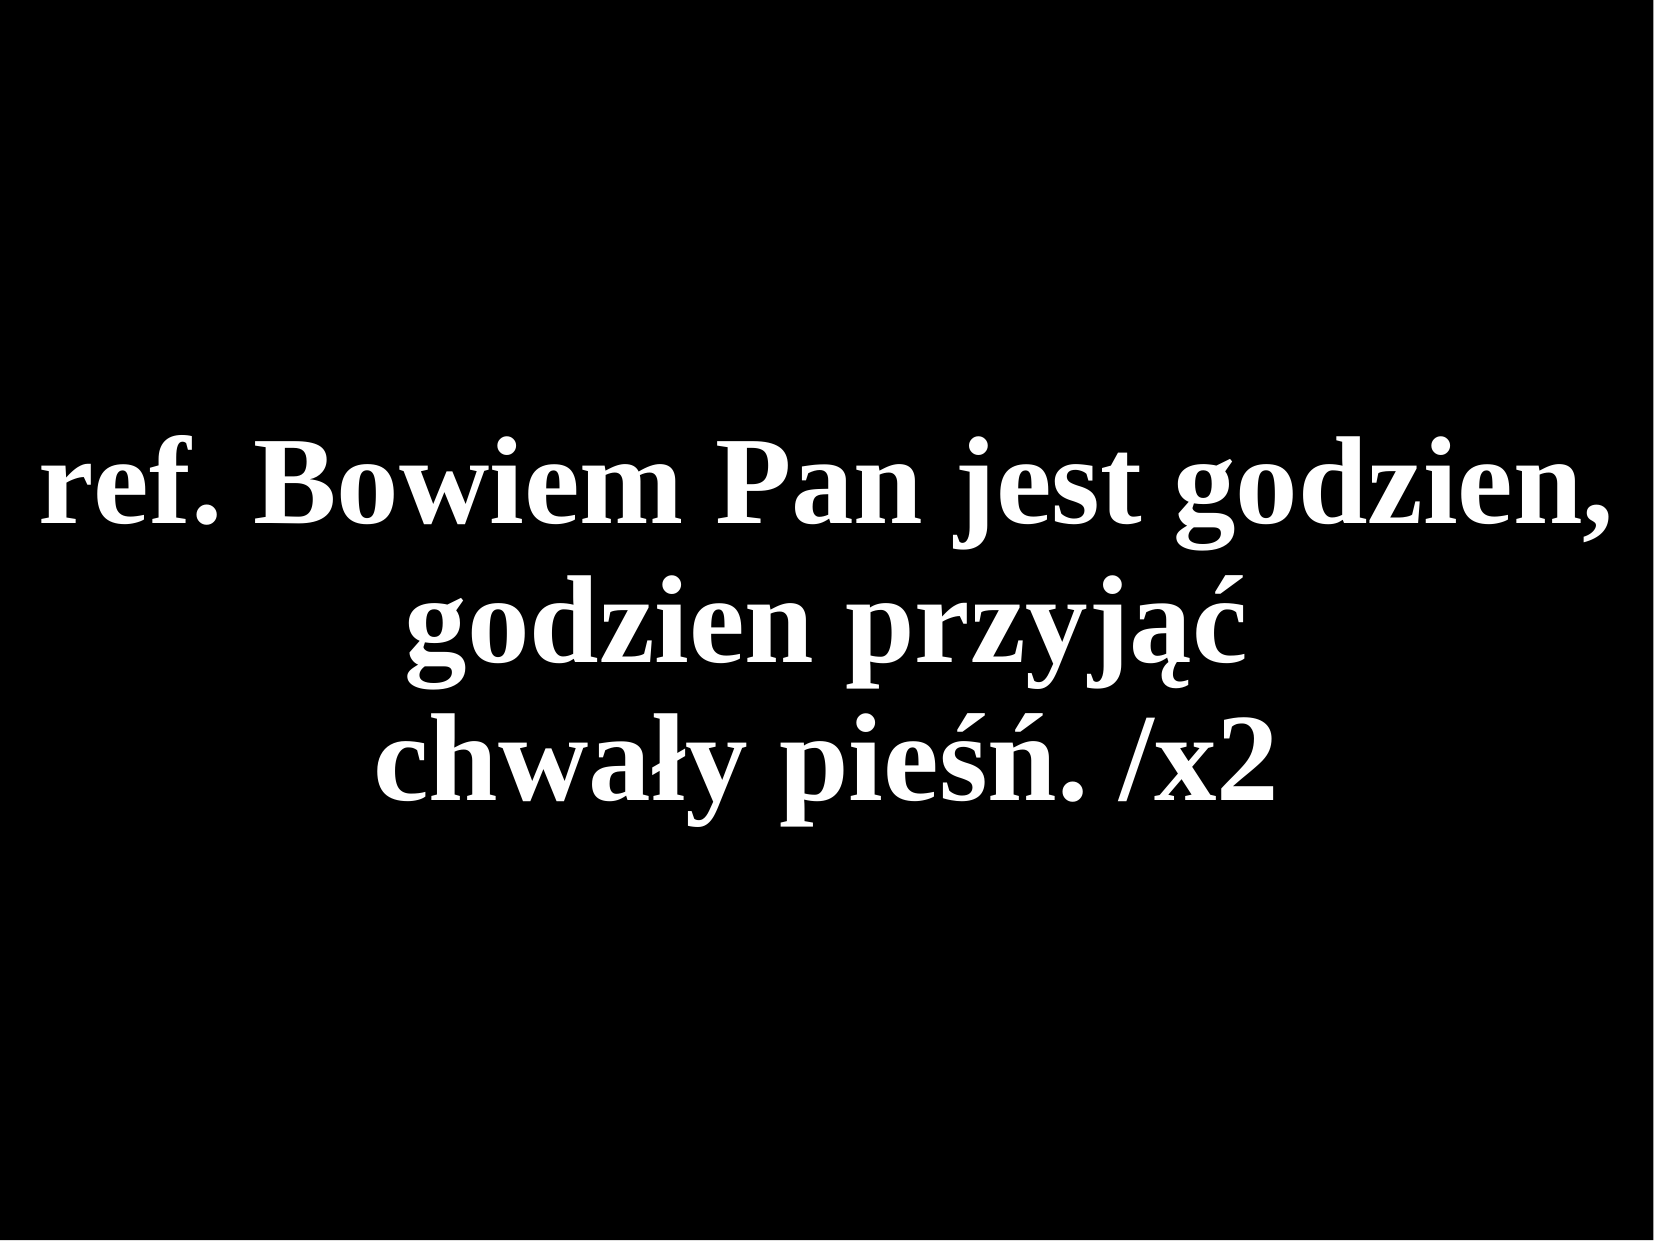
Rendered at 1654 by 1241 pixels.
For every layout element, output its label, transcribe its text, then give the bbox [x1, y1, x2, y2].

title ref. Bowiem Pan jest godzien, godzien przyjąć chwały pieśń. /x2 [0, 0, 1654, 1241]
